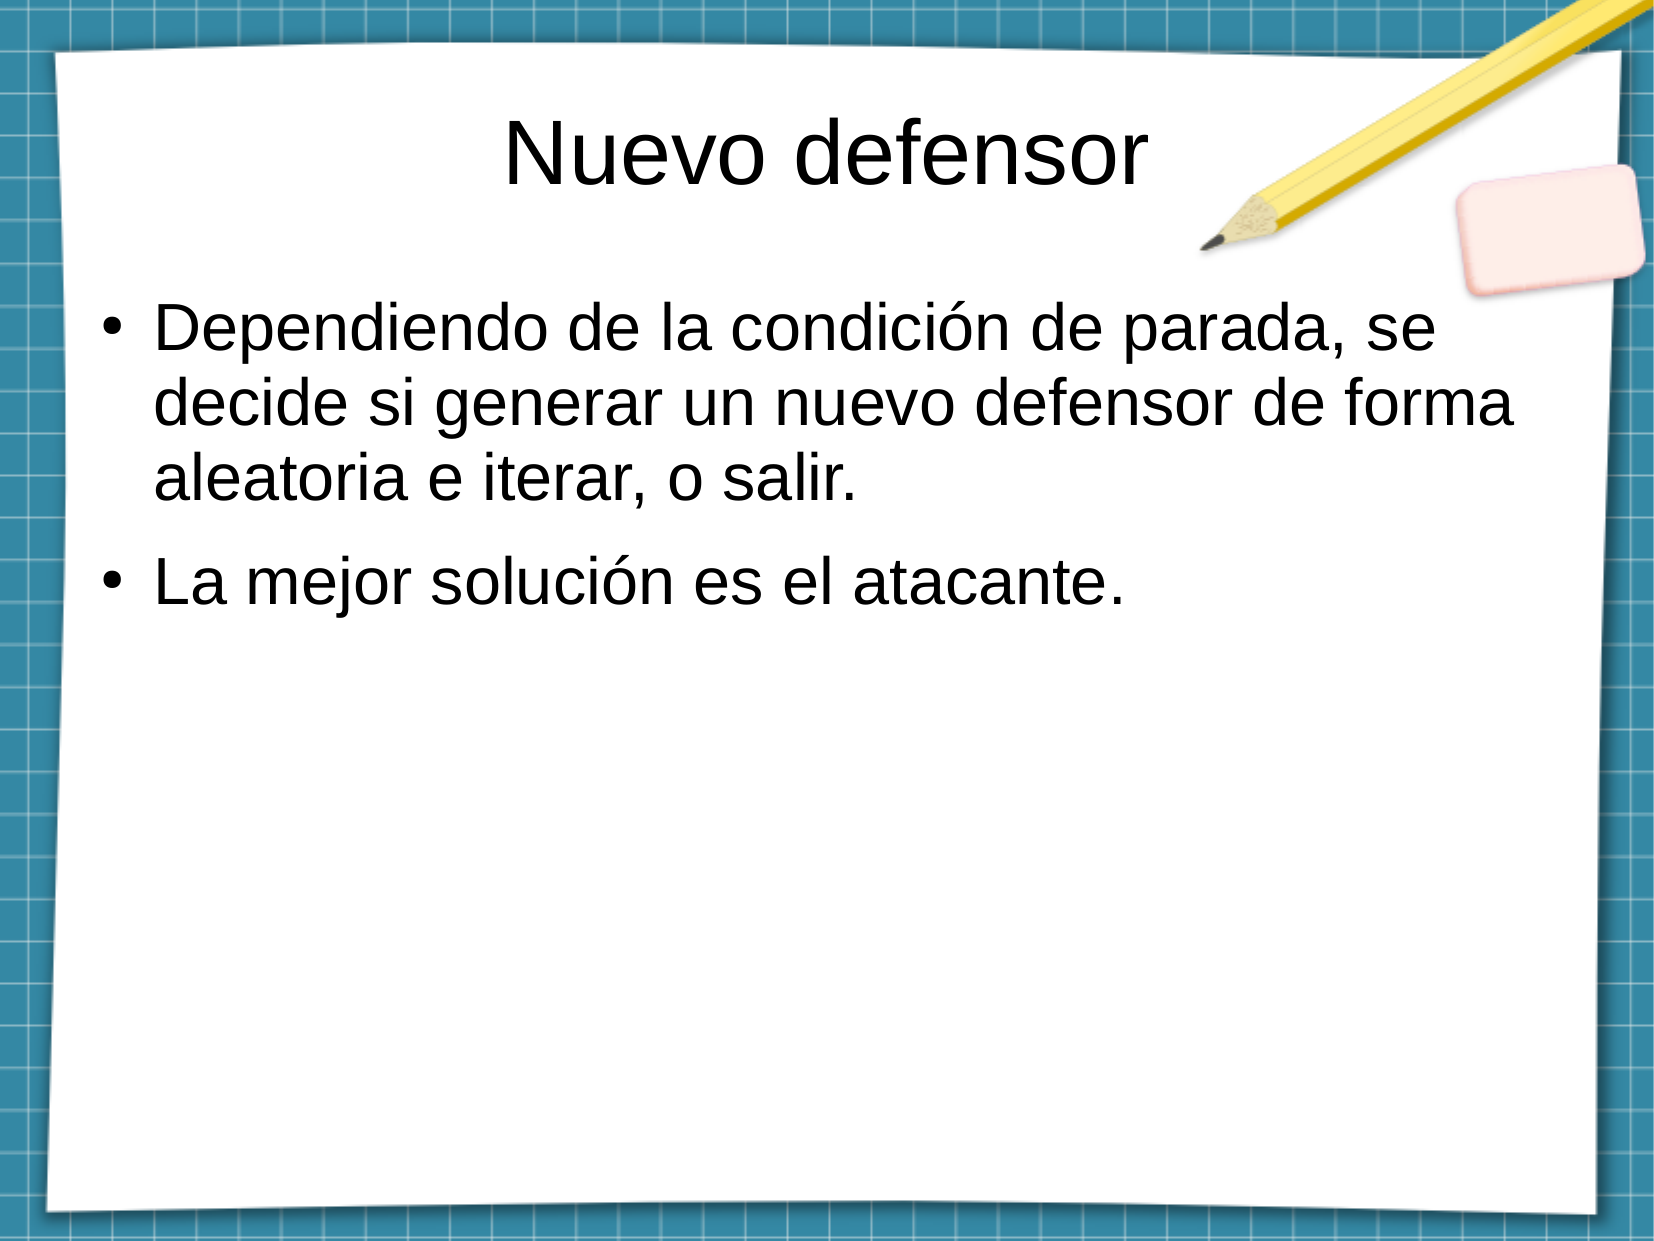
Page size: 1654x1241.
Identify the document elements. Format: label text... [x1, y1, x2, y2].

title Nuevo defensor [82, 49, 1571, 257]
list Dependiendo de la condición de parada, se decide si generar un nuevo defensor de forma aleatoria e iterar, o salir. La mejor solución es el atacante. [82, 290, 1571, 1010]
picture [0, 0, 1654, 1241]
